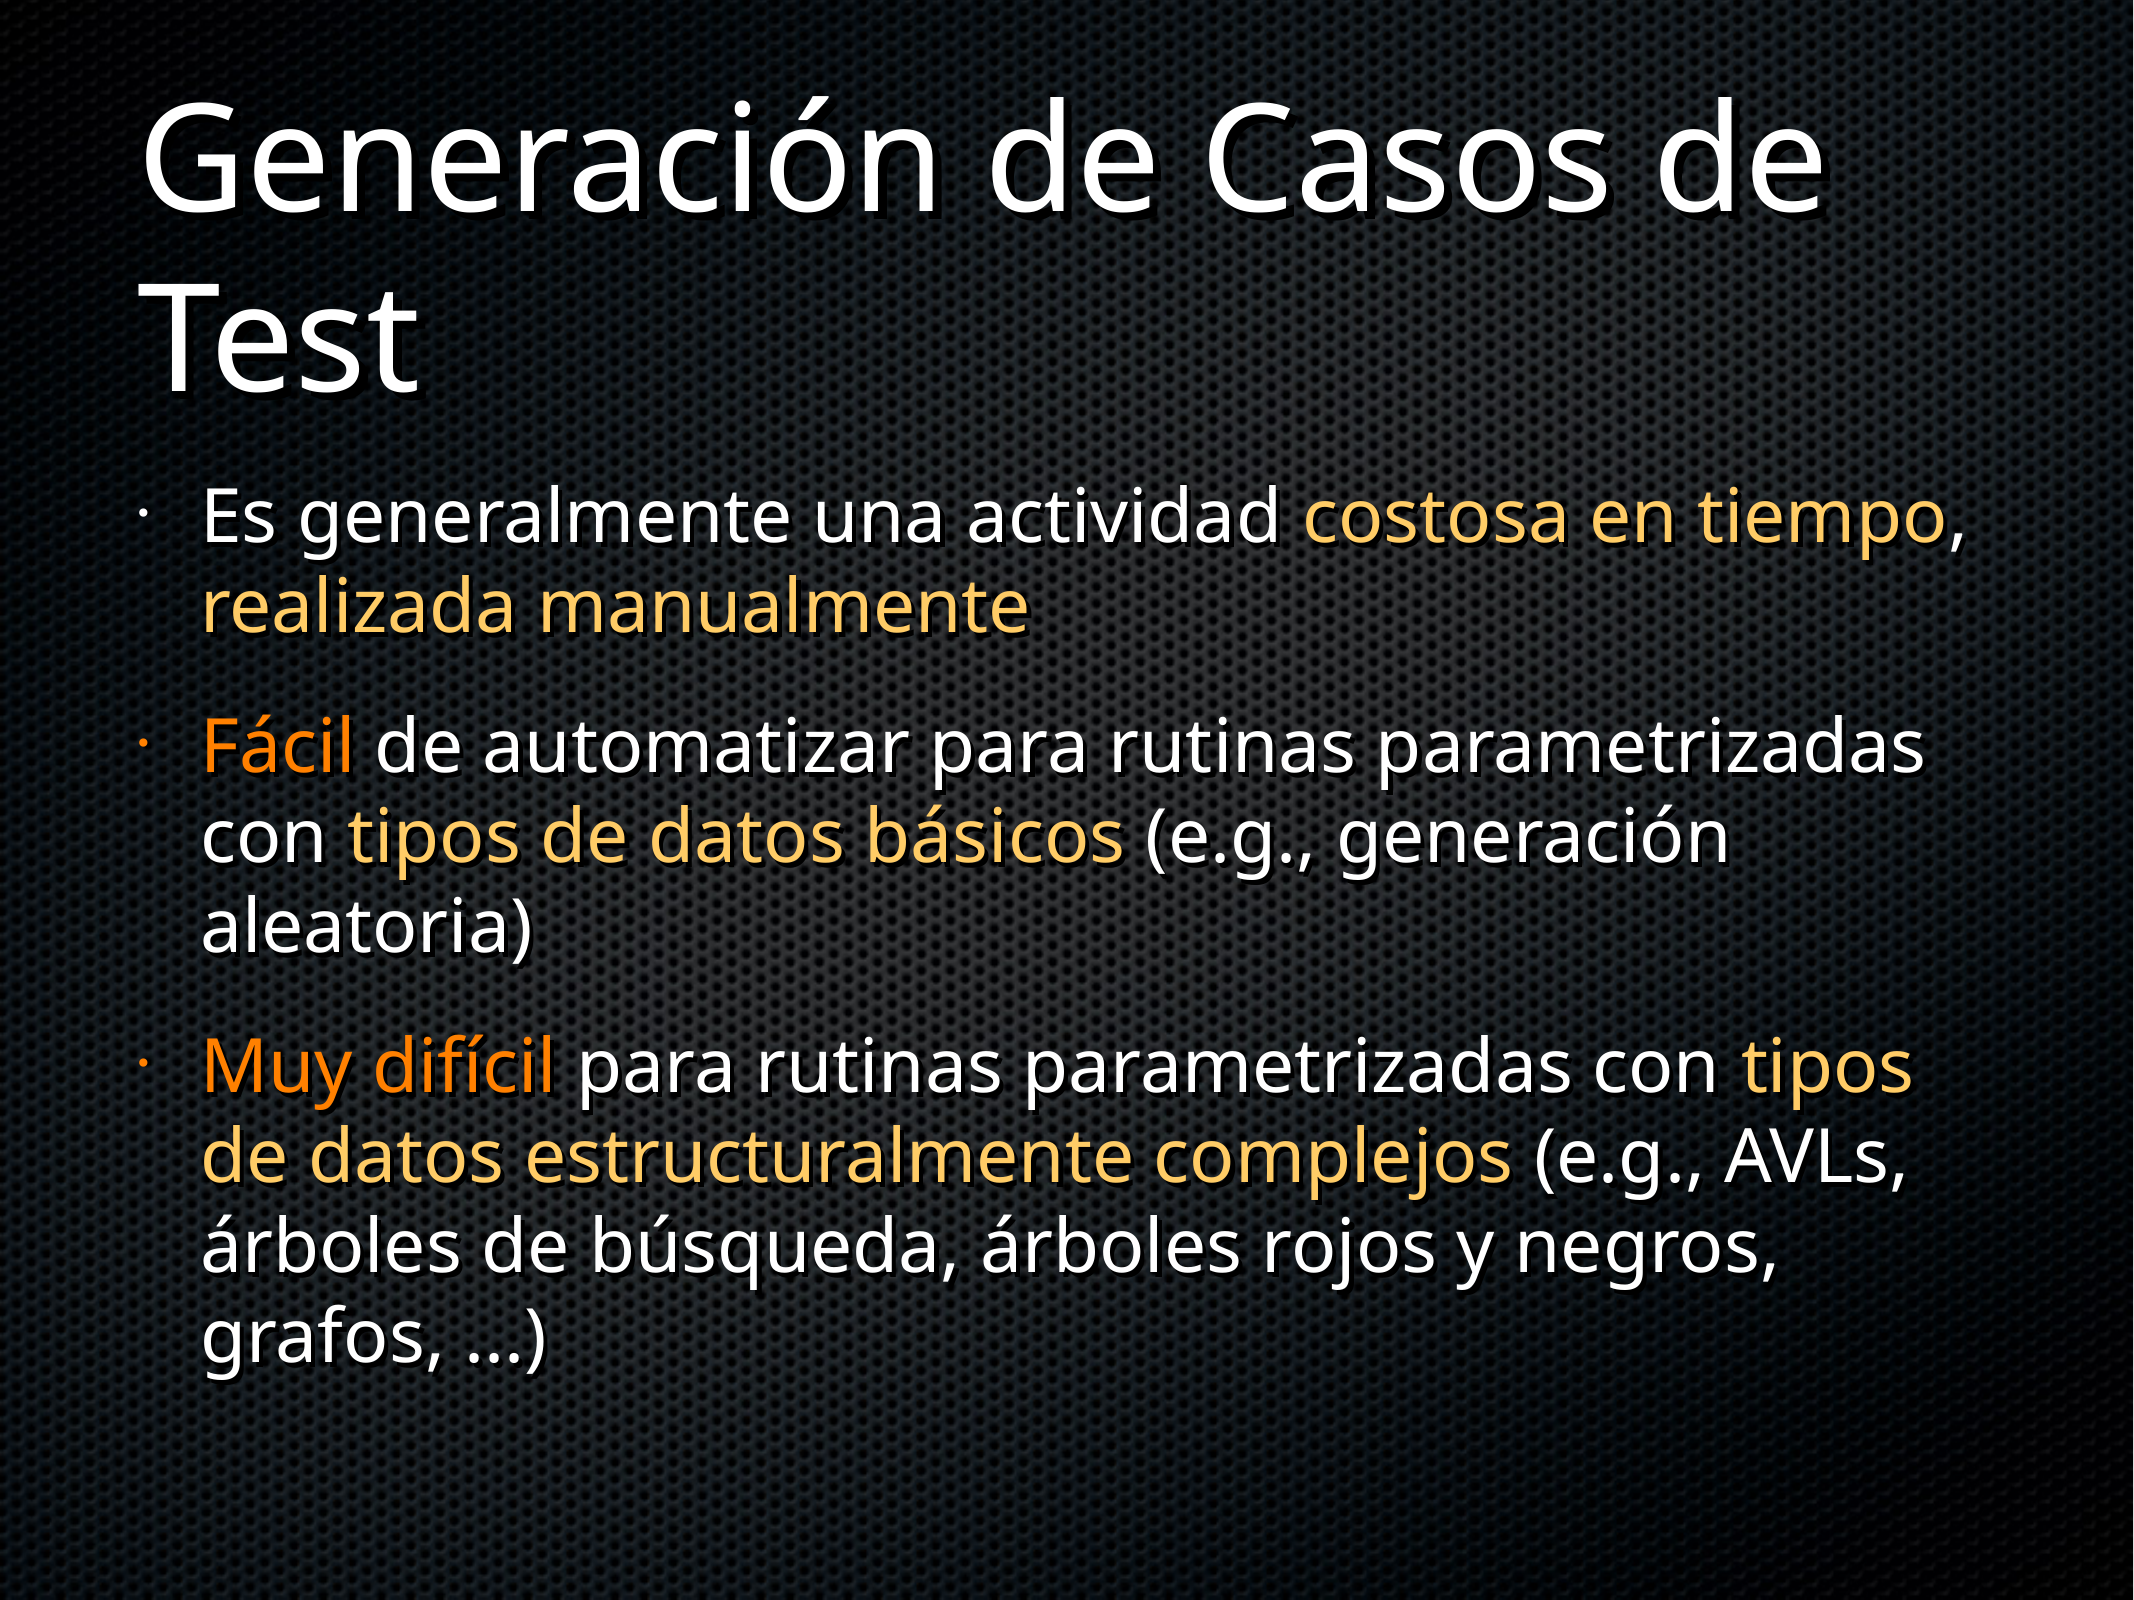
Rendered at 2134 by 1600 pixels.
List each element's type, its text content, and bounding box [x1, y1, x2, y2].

picture [0, 0, 2134, 1600]
list Es generalmente una actividad costosa en tiempo, realizada manualmente Fácil de automatizar para rutinas parametrizadas con tipos de datos básicos (e.g., generación aleatoria) Muy difícil para rutinas parametrizadas con tipos de datos estructuralmente complejos (e.g., AVLs, árboles de búsqueda, árboles rojos y negros, grafos, ...) [129, 454, 2005, 1392]
title Generación de Casos de Test [129, 41, 2005, 442]
